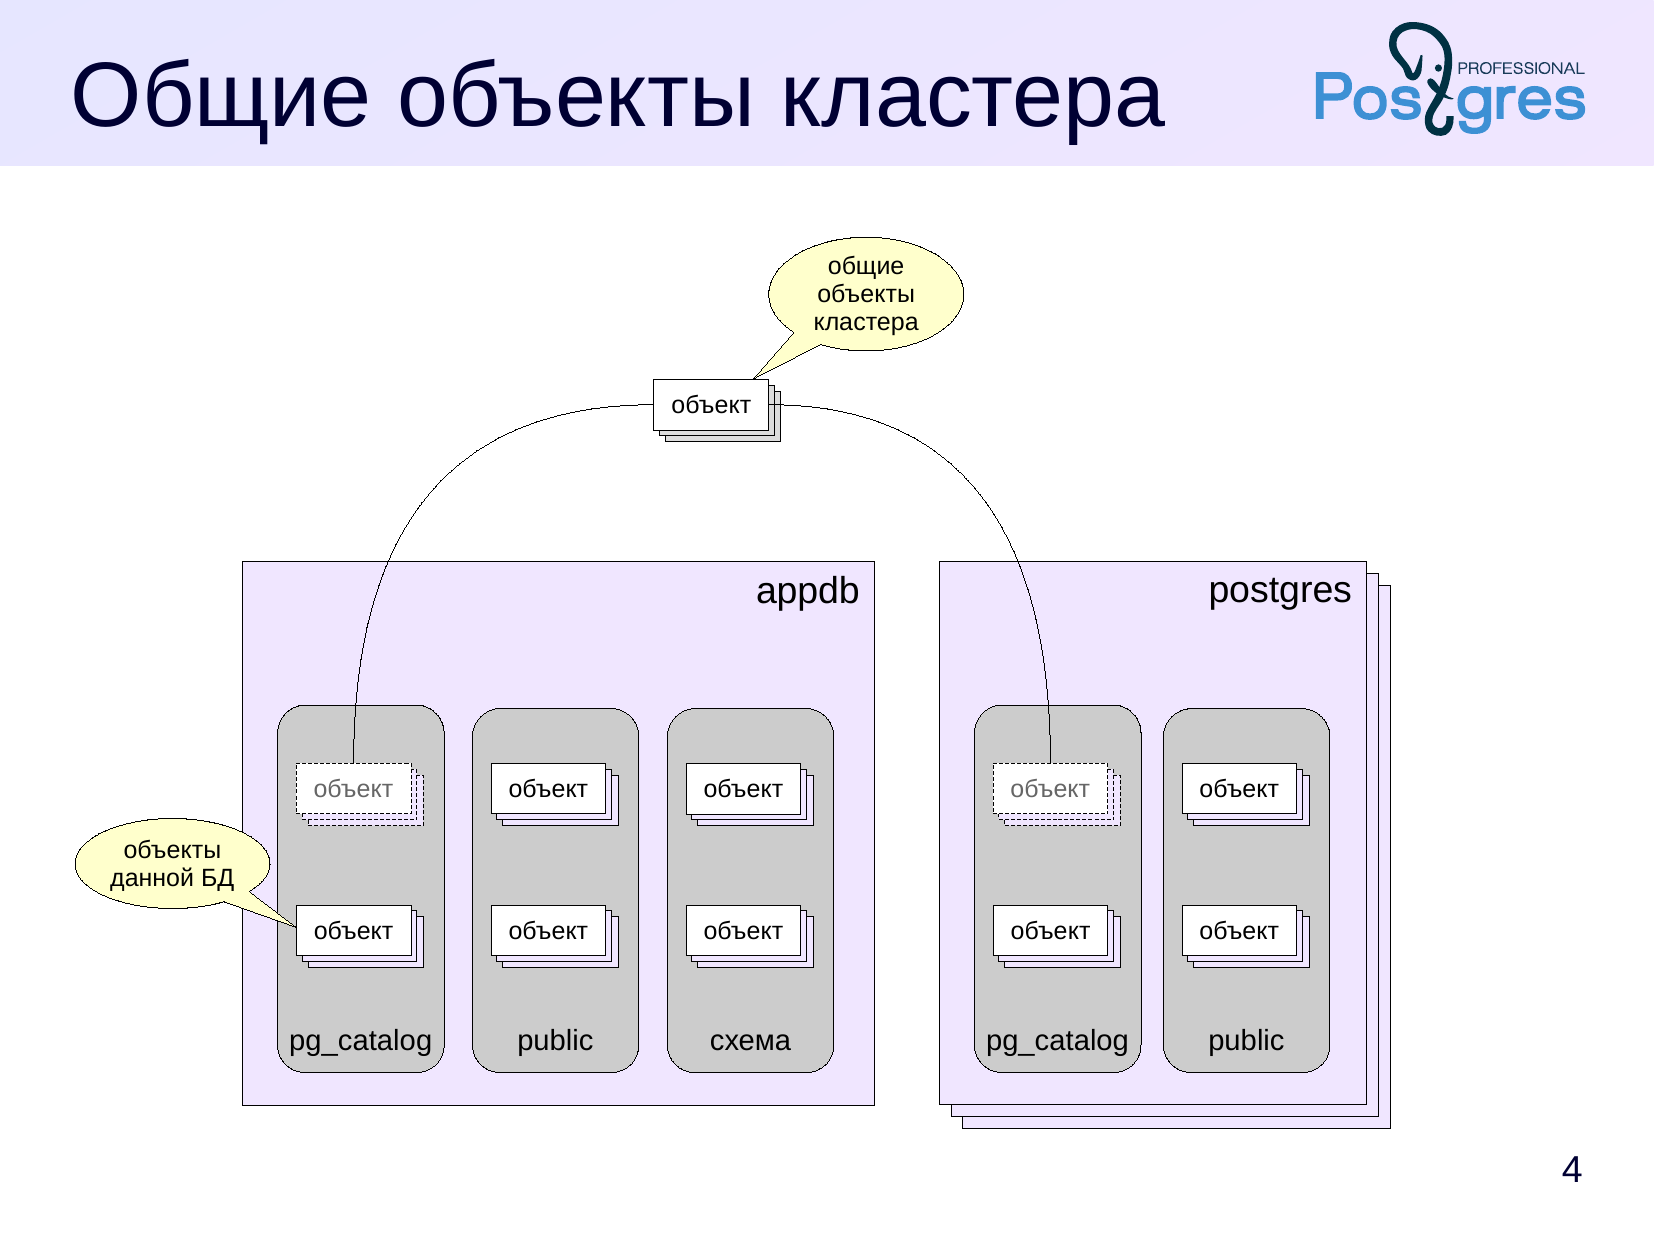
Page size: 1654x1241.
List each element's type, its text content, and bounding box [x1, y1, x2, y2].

text_box pg_catalog [974, 705, 1142, 1073]
text_box [951, 573, 1391, 1129]
text_box pg_catalog [277, 705, 445, 1073]
text_box объект [1182, 763, 1297, 814]
text_box postgres [939, 561, 1367, 1105]
text_box таблица [998, 910, 1114, 962]
text_box таблица [1187, 910, 1303, 962]
text_box таблица [1004, 775, 1121, 826]
text_box таблица [496, 769, 612, 820]
text_box таблица [659, 405, 775, 436]
text_box таблица [1193, 916, 1310, 968]
text_box таблица [665, 405, 781, 442]
text_box public [472, 708, 639, 1073]
text_box объект [491, 905, 606, 956]
text_box таблица [502, 916, 619, 968]
text_box таблица [496, 910, 612, 962]
text_box appdb [242, 561, 875, 1106]
text_box таблица [1187, 769, 1303, 820]
text_box объект [993, 763, 1108, 814]
text_box схема [667, 708, 834, 1073]
text_box таблица [308, 775, 424, 826]
text_box объекты данной БД [75, 818, 297, 928]
text_box объект [993, 905, 1108, 956]
text_box таблица [998, 769, 1114, 820]
text_box объект [296, 763, 412, 814]
text_box таблица [697, 775, 814, 826]
text_box объект [296, 905, 412, 956]
text_box объект [653, 379, 769, 431]
text_box таблица [502, 775, 619, 826]
text_box объект [686, 763, 801, 815]
title Общие объекты кластера [70, 43, 1241, 147]
text_box таблица [697, 916, 814, 968]
text_box таблица [302, 910, 417, 962]
text_box таблица [1004, 916, 1121, 968]
text_box объект [491, 763, 606, 814]
text_box общие объекты кластера [753, 237, 964, 379]
text_box таблица [691, 910, 807, 962]
text_box public [1163, 708, 1330, 1073]
text_box объект [1182, 905, 1297, 956]
text_box таблица [691, 769, 807, 820]
text_box таблица [308, 916, 424, 968]
text_box таблица [1193, 775, 1310, 826]
text_box таблица [302, 769, 417, 820]
text_box объект [686, 905, 801, 956]
